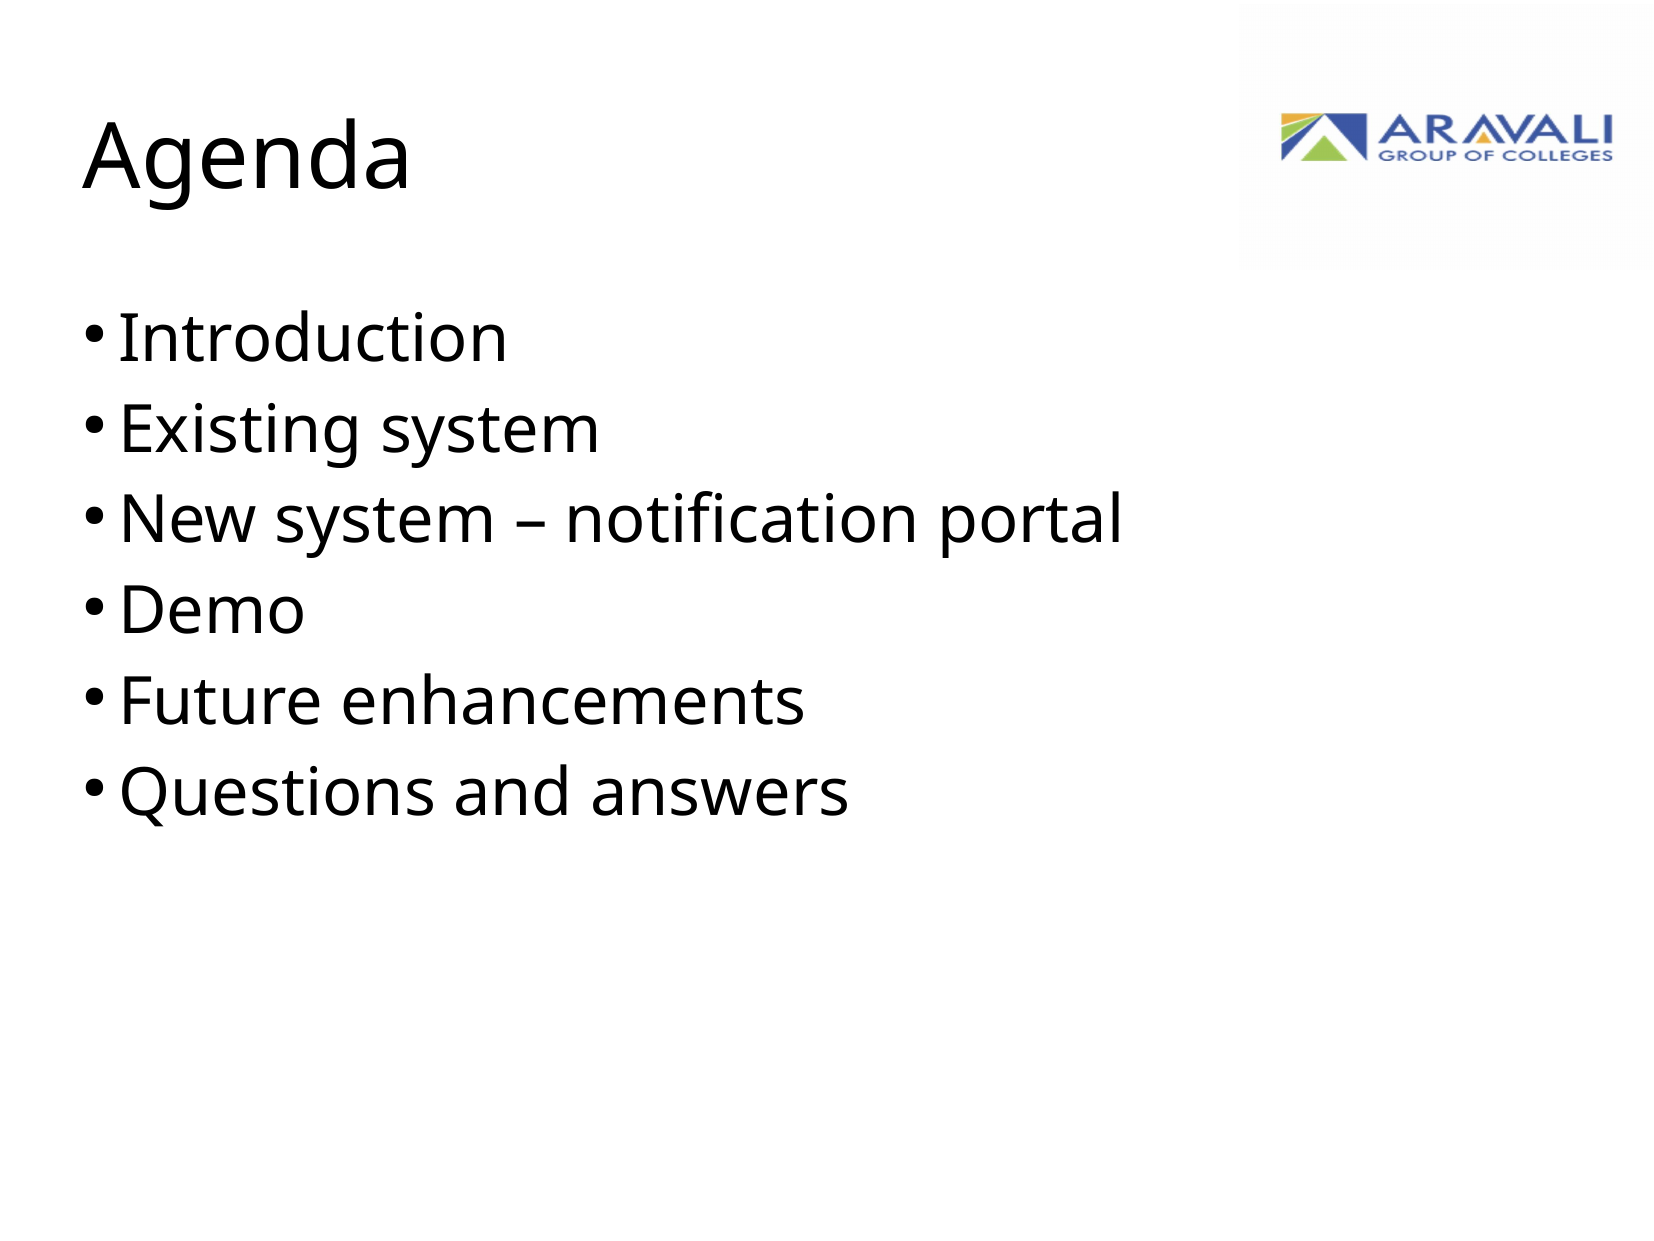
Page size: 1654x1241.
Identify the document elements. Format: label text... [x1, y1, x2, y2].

title Agenda [82, 49, 1239, 257]
picture [1239, 4, 1654, 271]
subtitle Introduction Existing system New system – notification portal Demo Future enhancements Questions and answers [82, 290, 1571, 1109]
